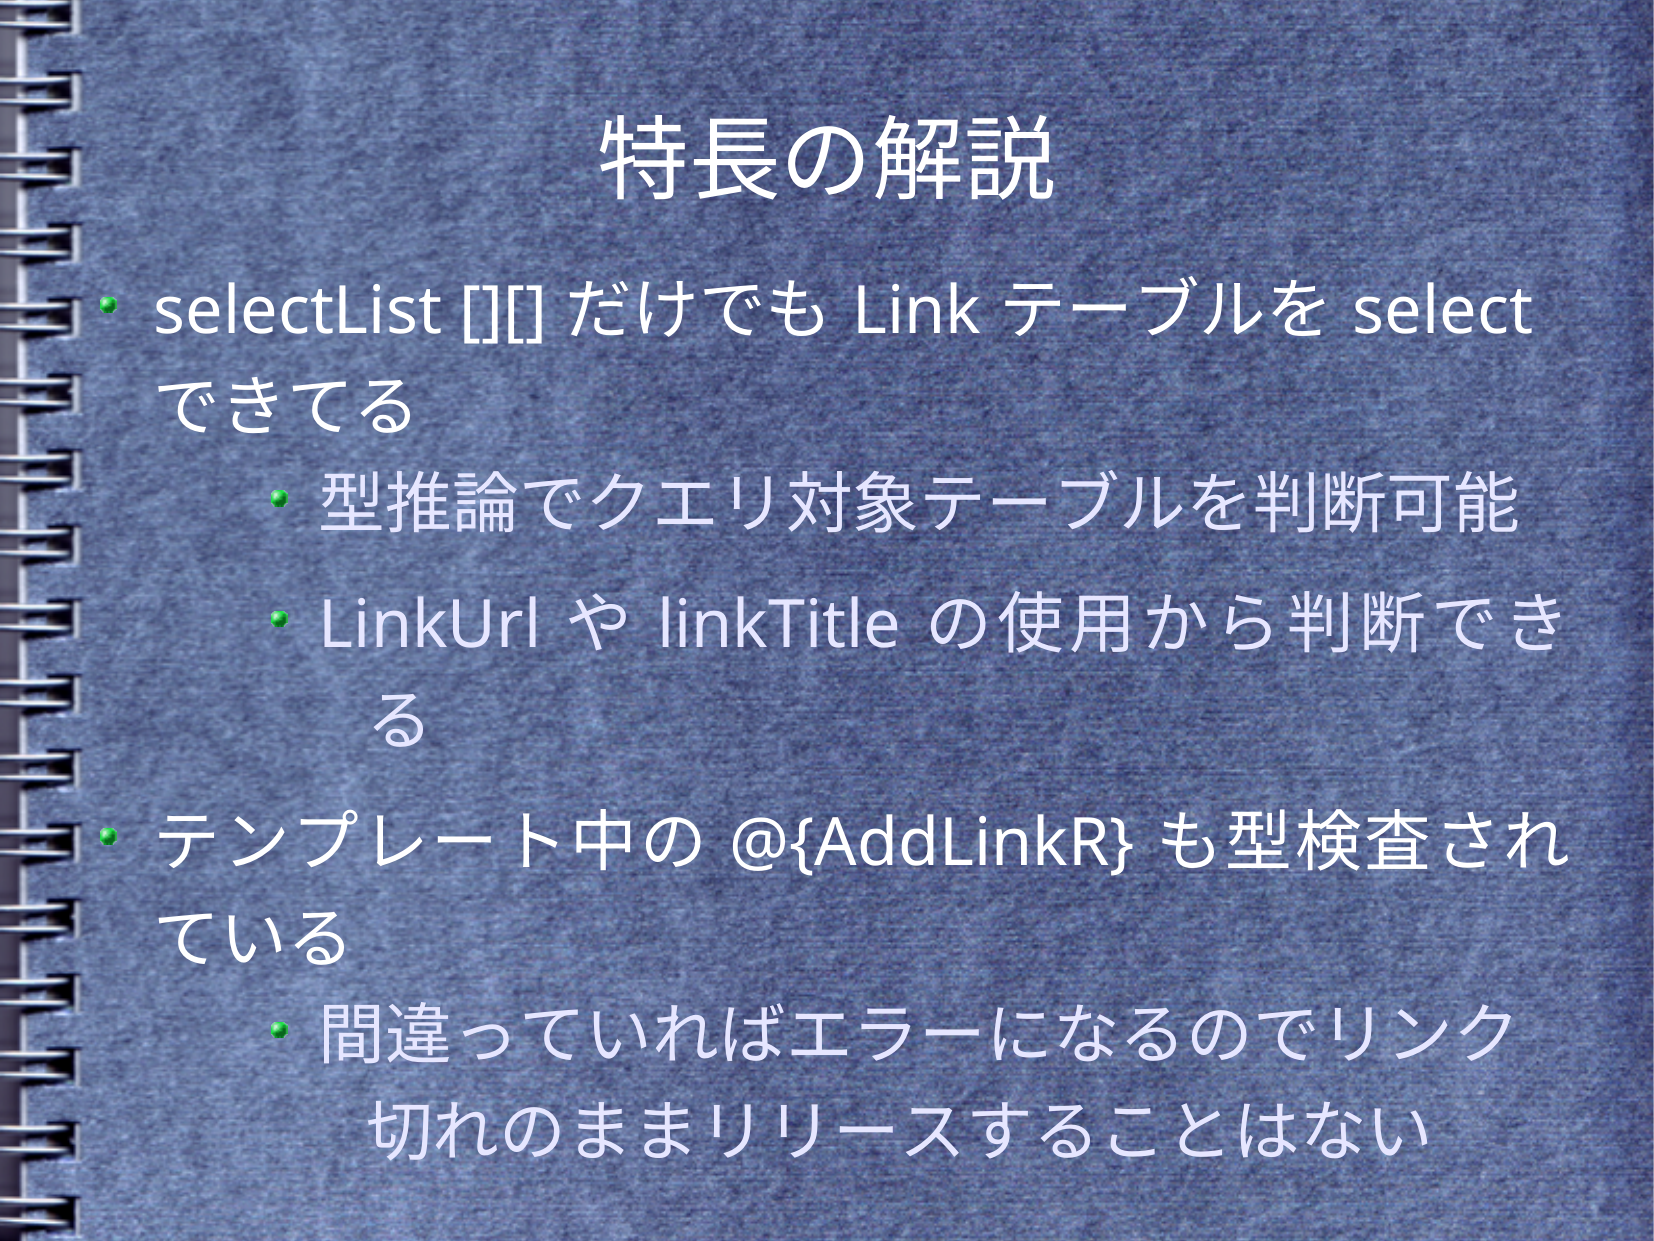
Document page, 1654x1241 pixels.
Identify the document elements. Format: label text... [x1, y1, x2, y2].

list selectList [][]だけでもLinkテーブルをselectできてる 型推論でクエリ対象テーブルを判断可能 LinkUrlやlinkTitleの使用から判断できる テンプレート中の@{AddLinkR}も型検査されている 間違っていればエラーになるのでリンク切れのままリリースすることはない [82, 256, 1571, 1217]
picture [0, 0, 1654, 1241]
title 特長の解説 [82, 49, 1571, 256]
